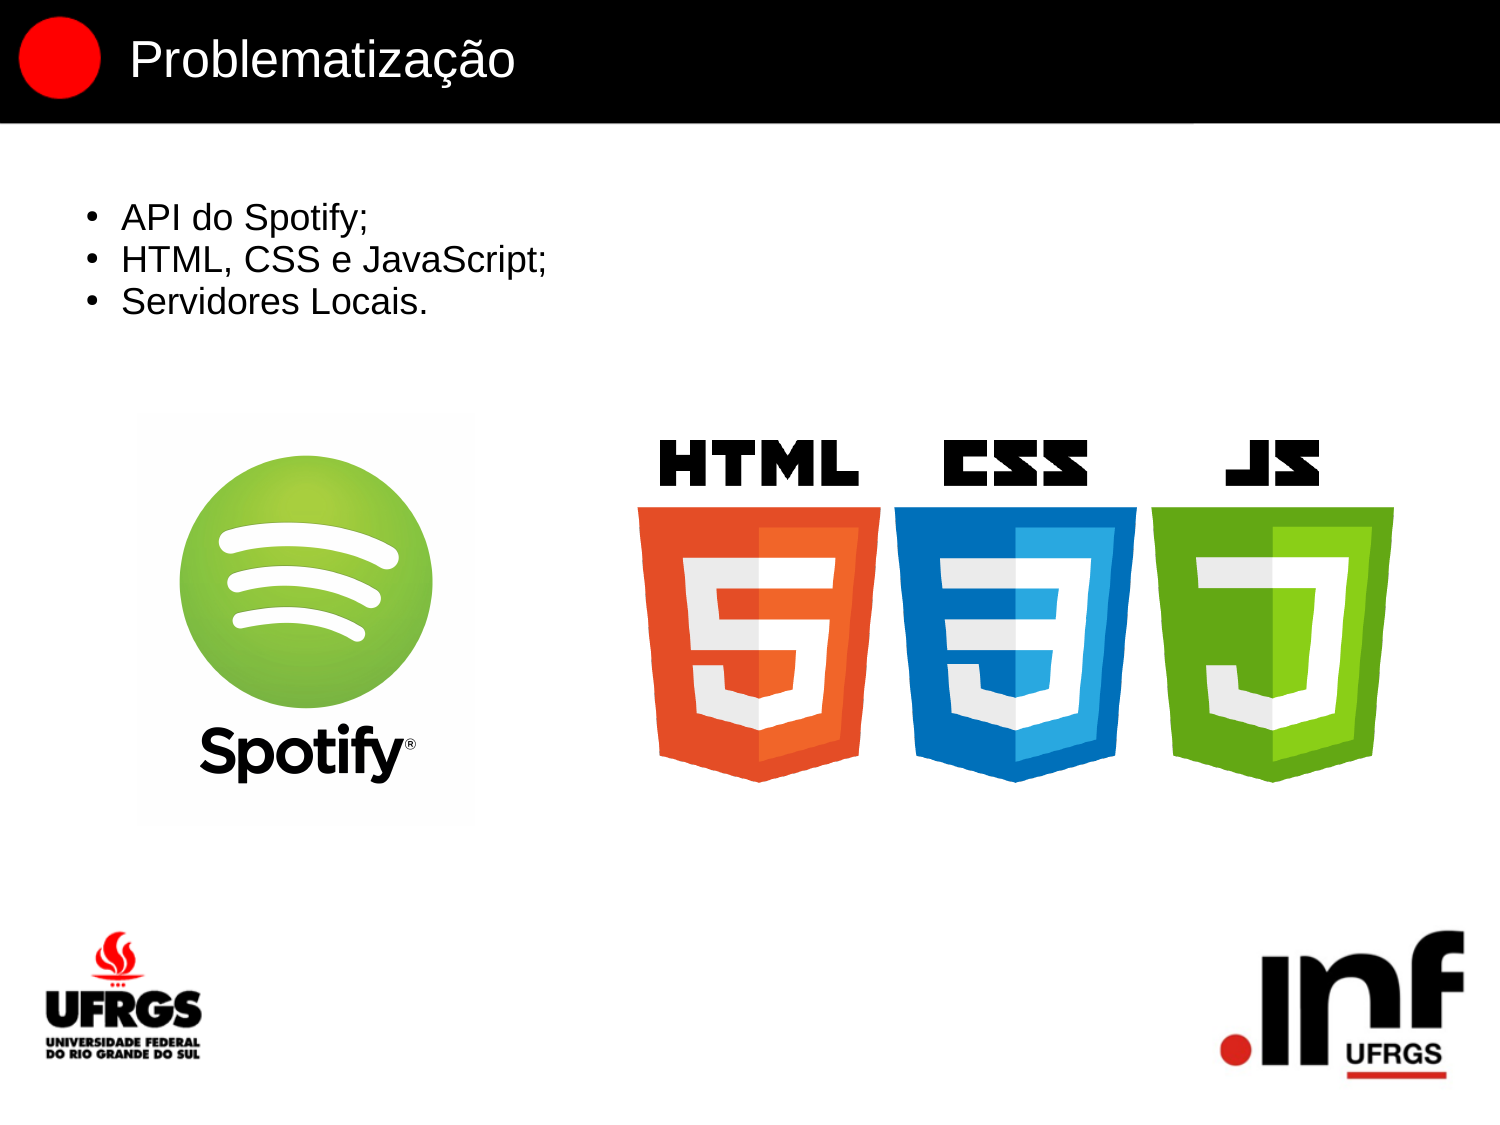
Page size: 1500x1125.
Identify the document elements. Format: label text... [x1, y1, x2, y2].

picture [0, 0, 1500, 1125]
title Problematização [114, 1, 1465, 119]
text_box API do Spotify; HTML, CSS e JavaScript; Servidores Locais. [70, 188, 1430, 330]
